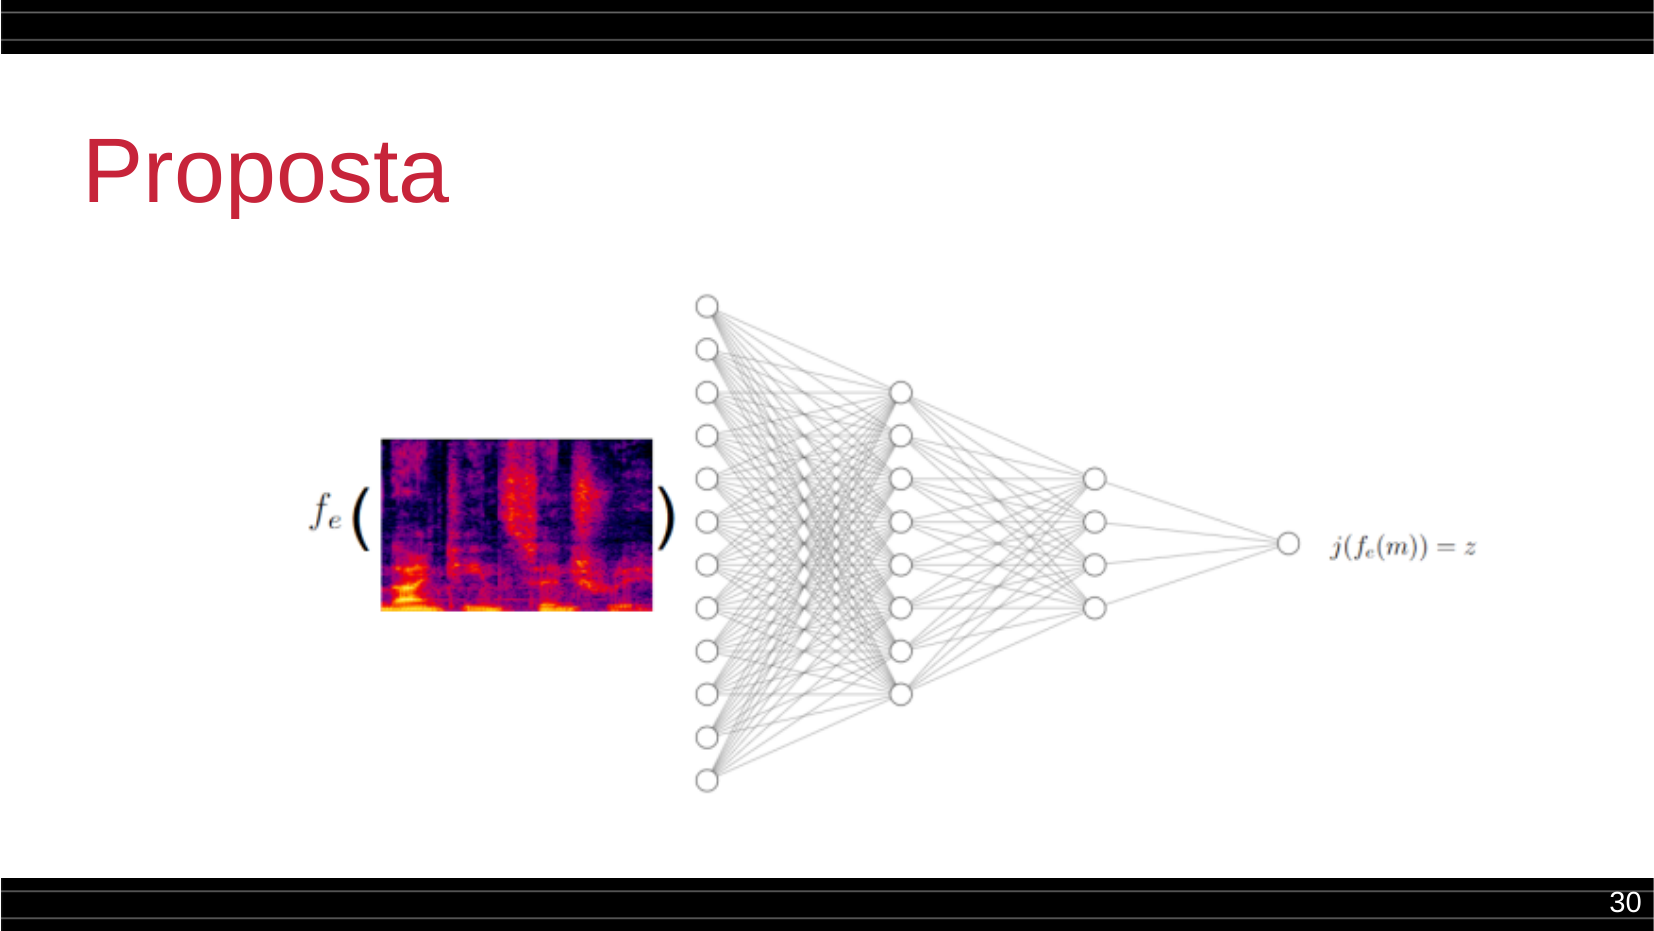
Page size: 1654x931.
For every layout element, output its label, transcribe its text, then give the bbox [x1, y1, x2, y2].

picture [1, 0, 1654, 54]
title Proposta [82, 92, 1571, 249]
picture [198, 219, 1536, 833]
picture [1, 878, 1654, 931]
